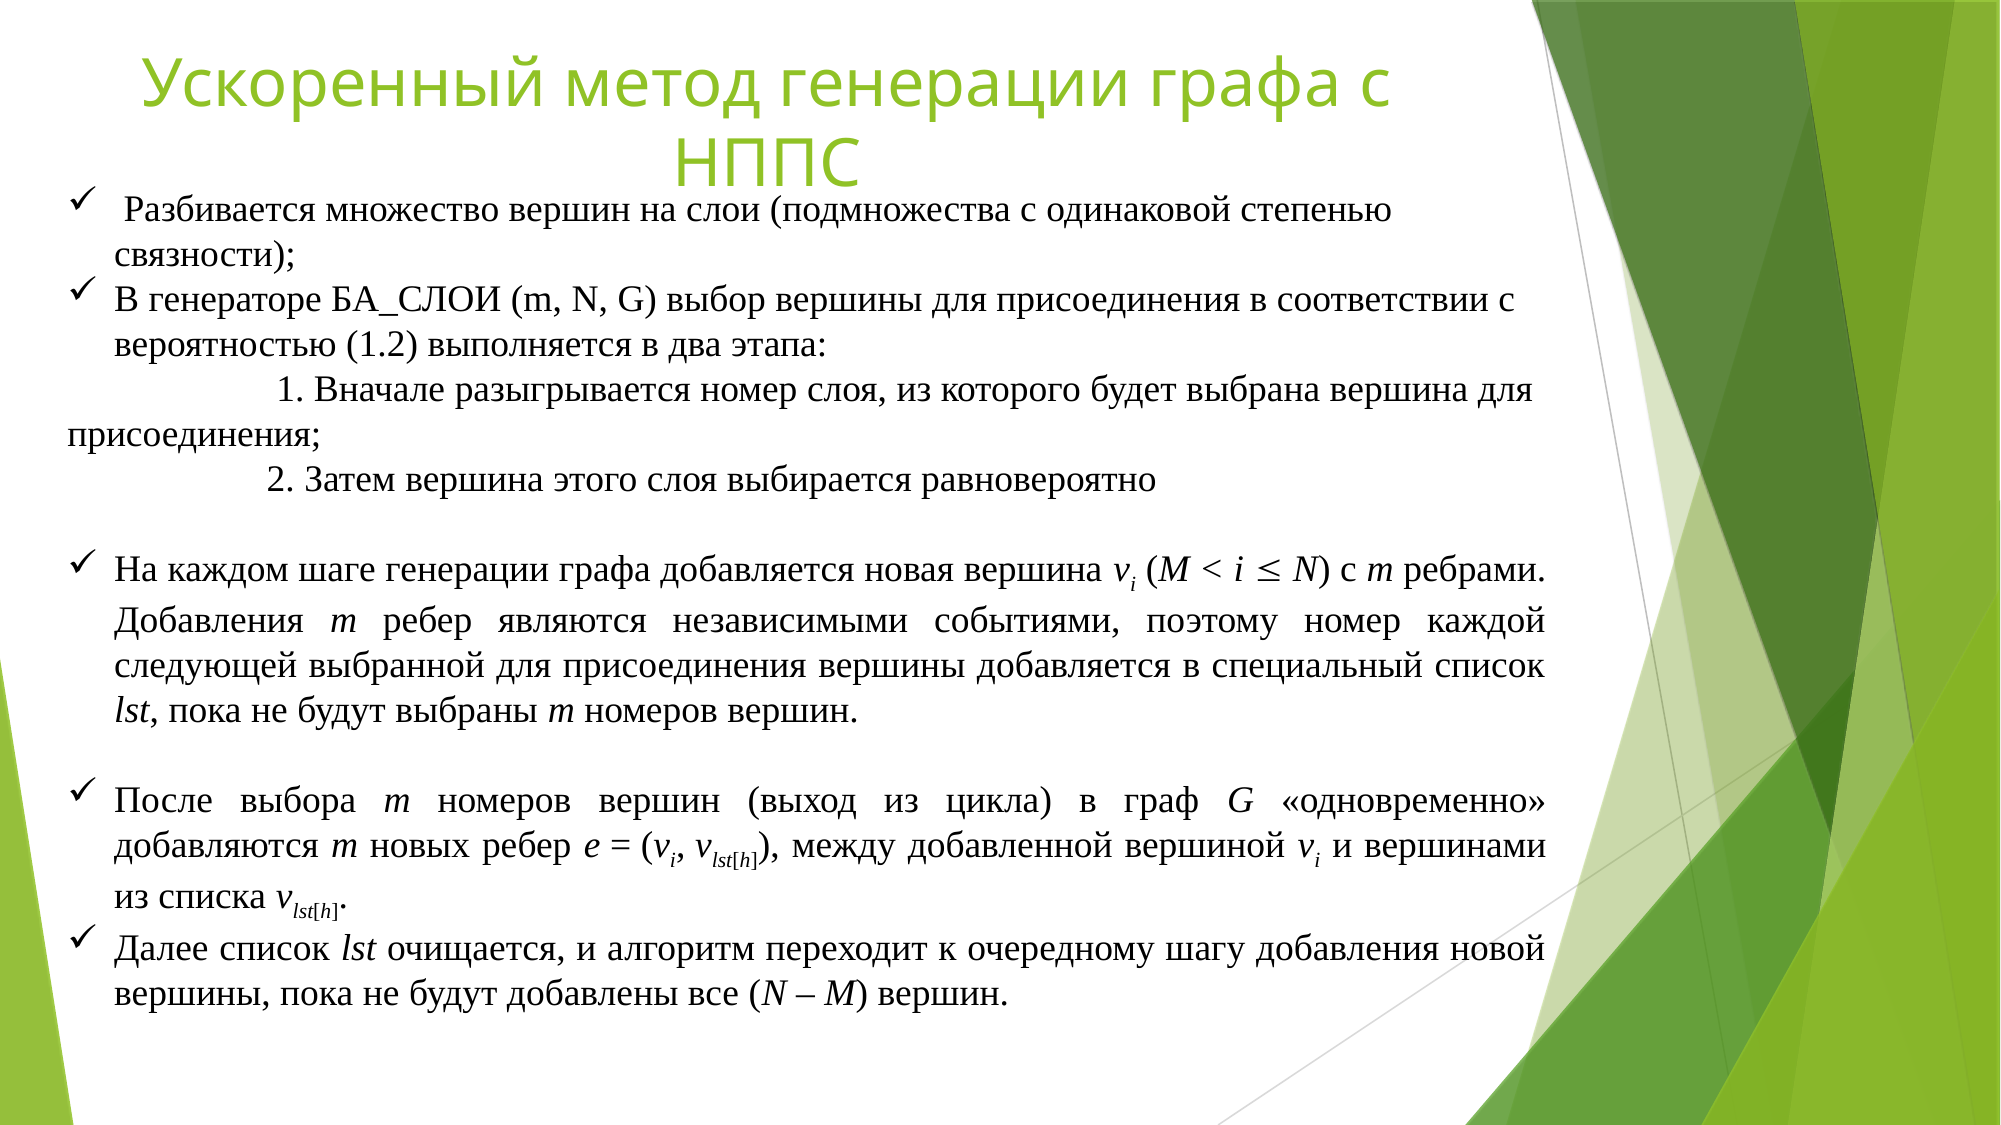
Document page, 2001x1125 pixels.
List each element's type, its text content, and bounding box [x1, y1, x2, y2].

text_box Разбивается множество вершин на слои (подмножества с одинаковой степенью связности); В генераторе БА_СЛОИ (m, N, G) выбор вершины для присоединения в соответствии с вероятностью (1.2) выполняется в два этапа: 1. Вначале разыгрывается номер слоя, из которого будет выбрана вершина для присоединения; 2. Затем вершина этого слоя выбирается равновероятно На каждом шаге генерации графа добавляется новая вершина vi (M < i  N) с m ребрами. Добавления m ребер являются независимыми событиями, поэтому номер каждой следующей выбранной для присоединения вершины добавляется в специальный список lst, пока не будут выбраны m номеров вершин. После выбора m номеров вершин (выход из цикла) в граф G «одновременно» добавляются m новых ребер e = (vi, vlst[h]), между добавленной вершиной vi и вершинами из списка vlst[h]. Далее список lst очищается, и алгоритм переходит к очередному шагу добавления новой вершины, пока не будут добавлены все (N – M) вершин. [52, 176, 1562, 1111]
text_box Ускоренный метод генерации графа с НППС [66, 32, 1468, 176]
